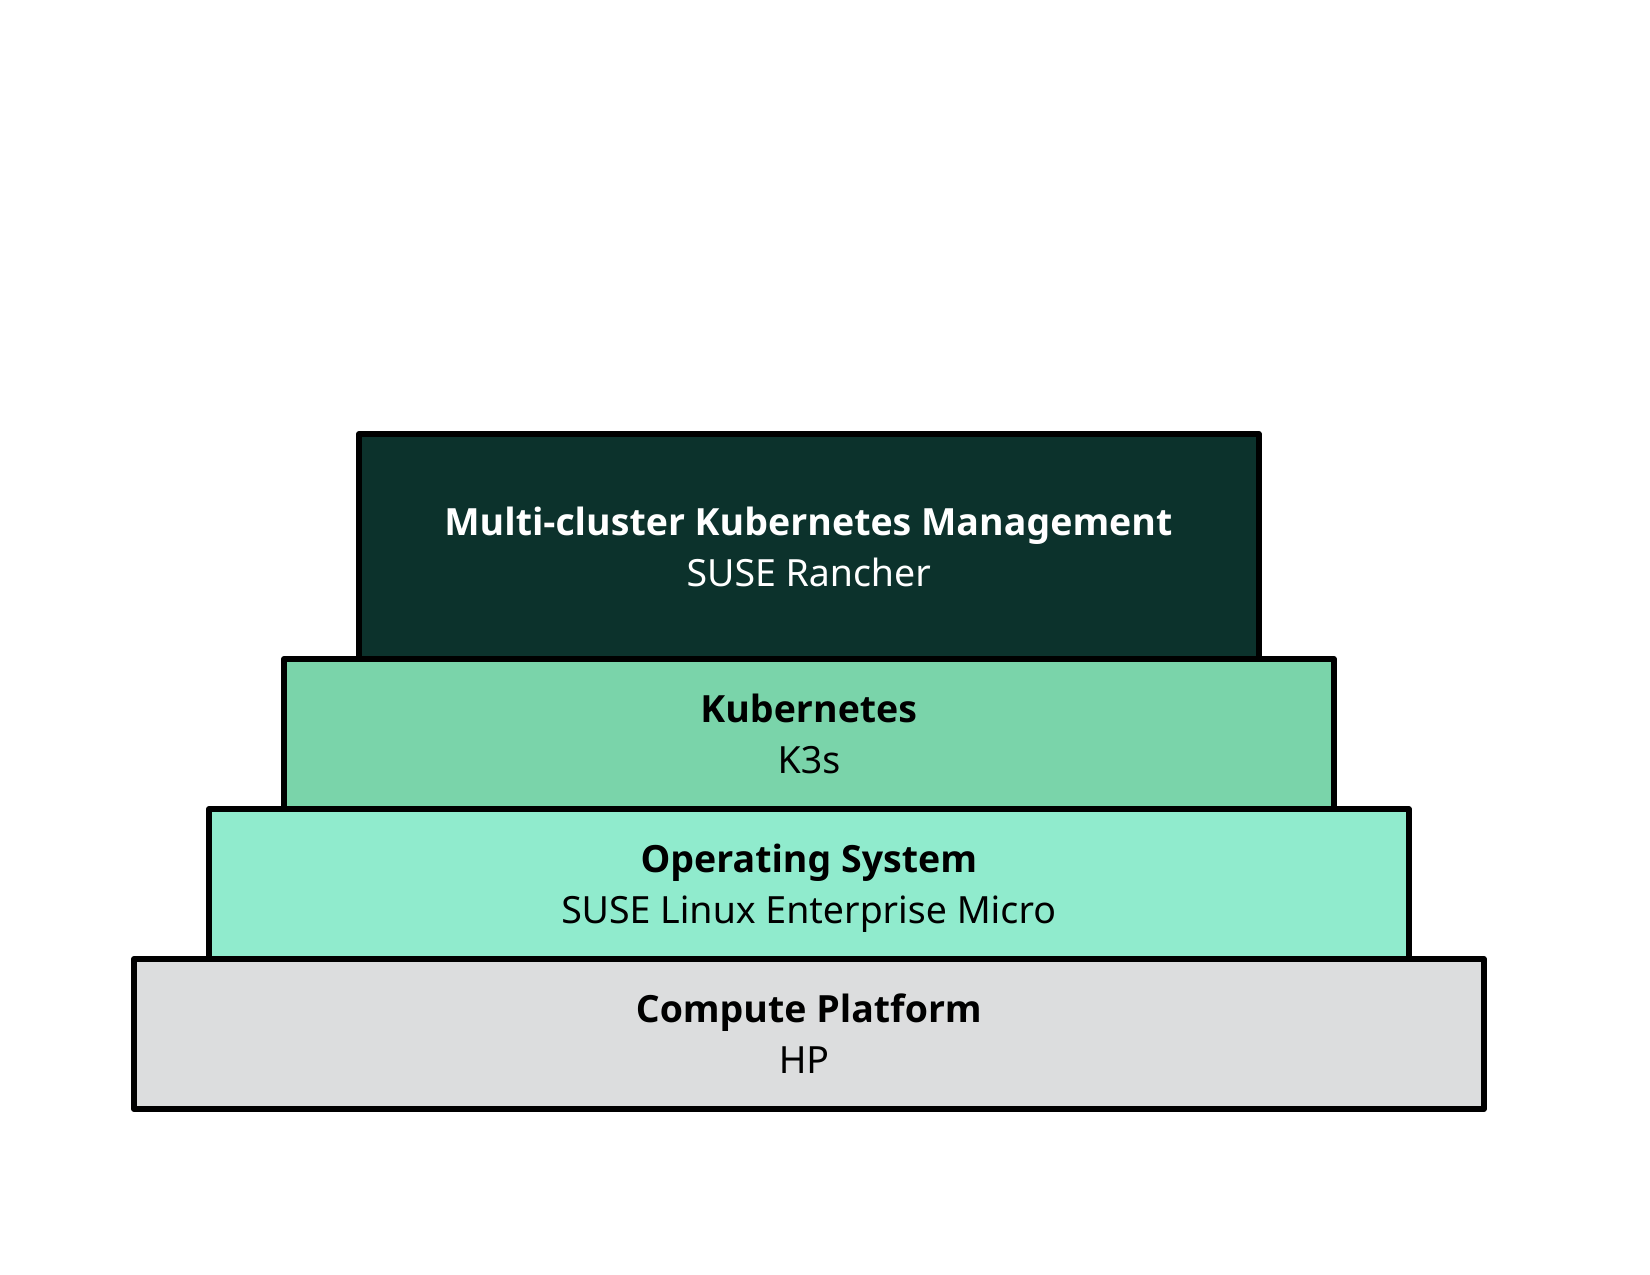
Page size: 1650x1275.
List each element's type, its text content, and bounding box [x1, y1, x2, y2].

text_box Compute Platform HP [133, 958, 1484, 1109]
text_box Kubernetes K3s [283, 658, 1334, 809]
text_box Multi-cluster Kubernetes Management SUSE Rancher [358, 433, 1259, 659]
text_box Operating System SUSE Linux Enterprise Micro [208, 809, 1409, 960]
